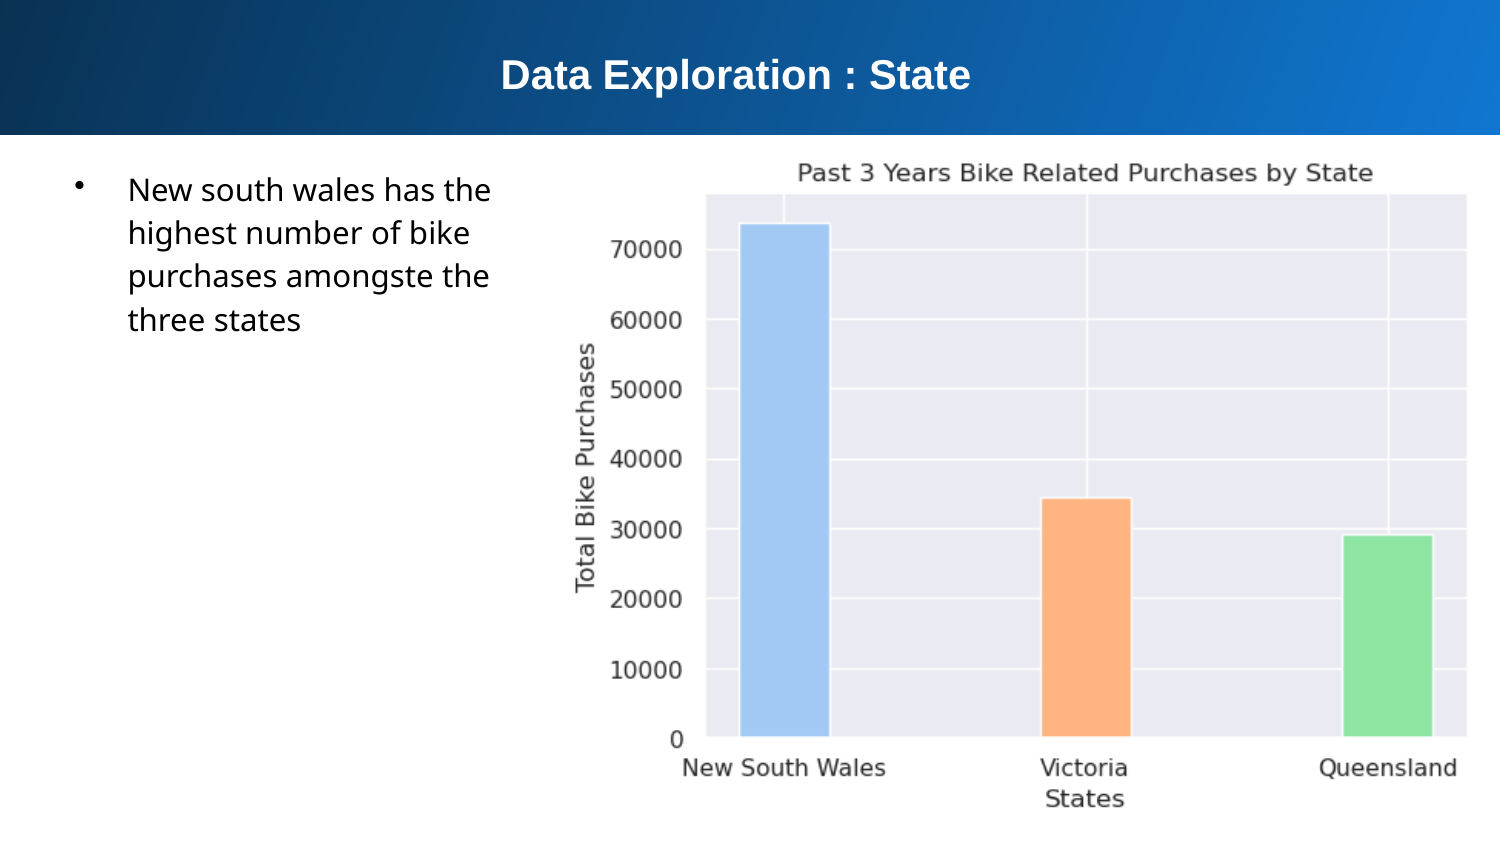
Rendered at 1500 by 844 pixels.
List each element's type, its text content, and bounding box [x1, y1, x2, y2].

text_box [0, 0, 1500, 135]
text_box Data Exploration : State [33, 32, 1439, 138]
picture [562, 149, 1482, 826]
text_box New south wales has the highest number of bike purchases amongste the three states [37, 149, 562, 731]
